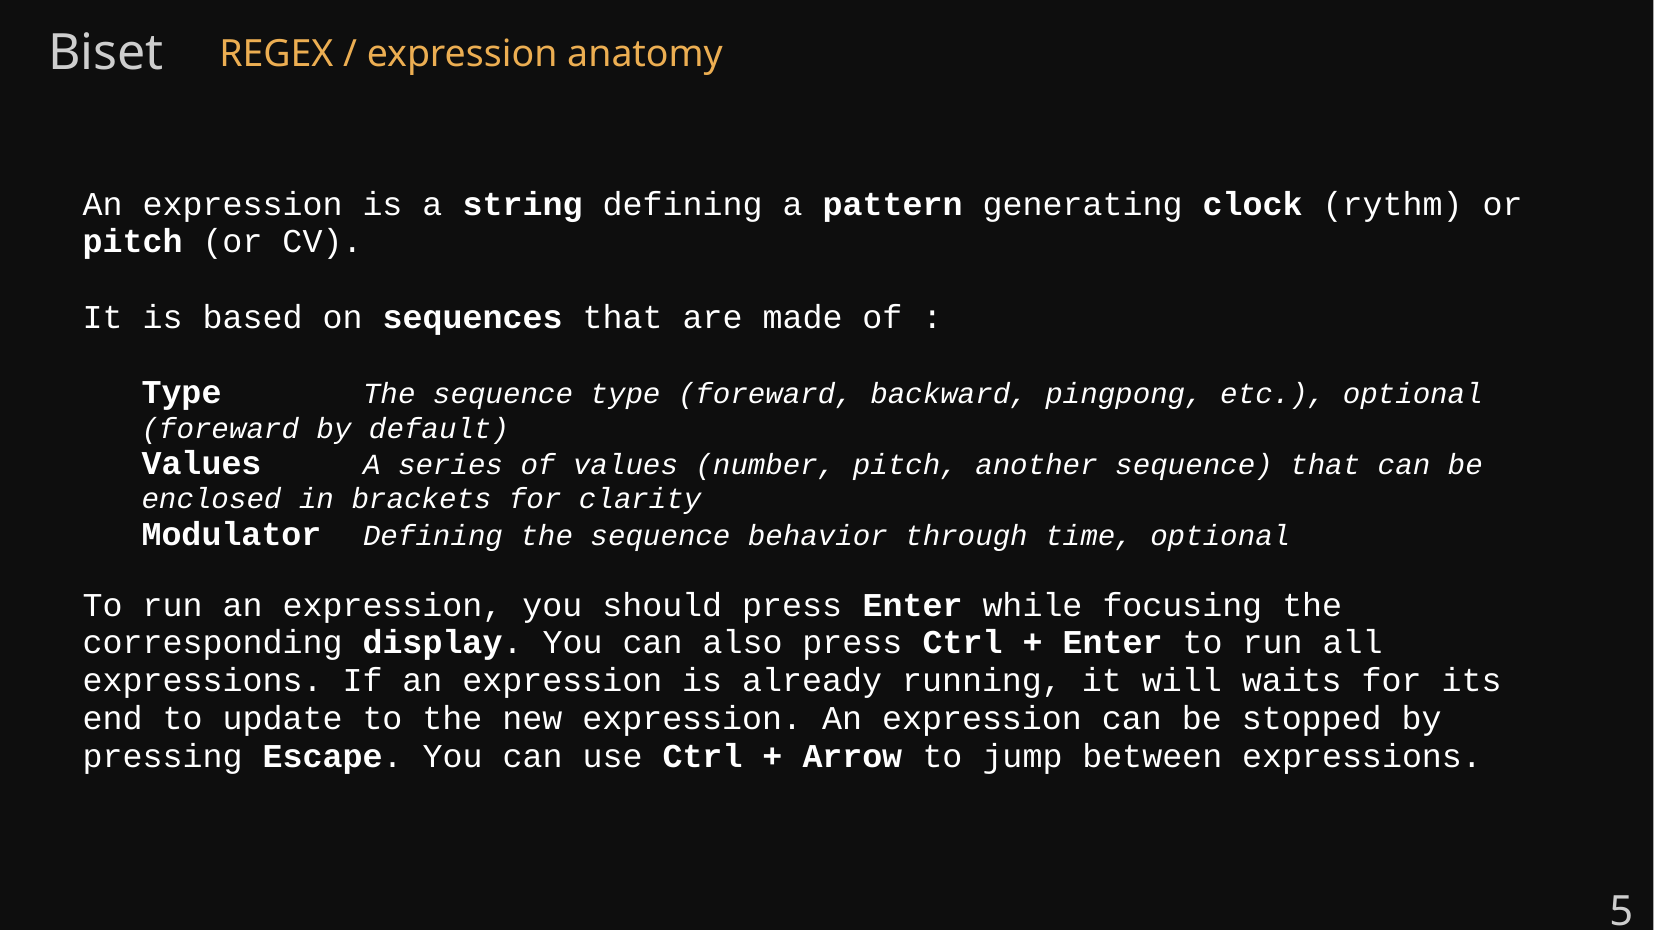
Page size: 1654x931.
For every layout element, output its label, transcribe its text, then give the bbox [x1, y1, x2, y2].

text_box REGEX / expression anatomy [204, 19, 768, 80]
list An expression is a string defining a pattern generating clock (rythm) or pitch (or CV). It is based on sequences that are made of : Type The sequence type (foreward, backward, pingpong, etc.), optional (foreward by default) Values A series of values (number, pitch, another sequence) that can be enclosed in brackets for clarity Modulator Defining the sequence behavior through time, optional To run an expression, you should press Enter while focusing the corresponding display. You can also press Ctrl + Enter to run all expressions. If an expression is already running, it will waits for its end to update to the new expression. An expression can be stopped by pressing Escape. You can use Ctrl + Arrow to jump between expressions. [82, 187, 1571, 779]
title Biset [5, 23, 207, 77]
text_box 5 [1594, 873, 1654, 931]
